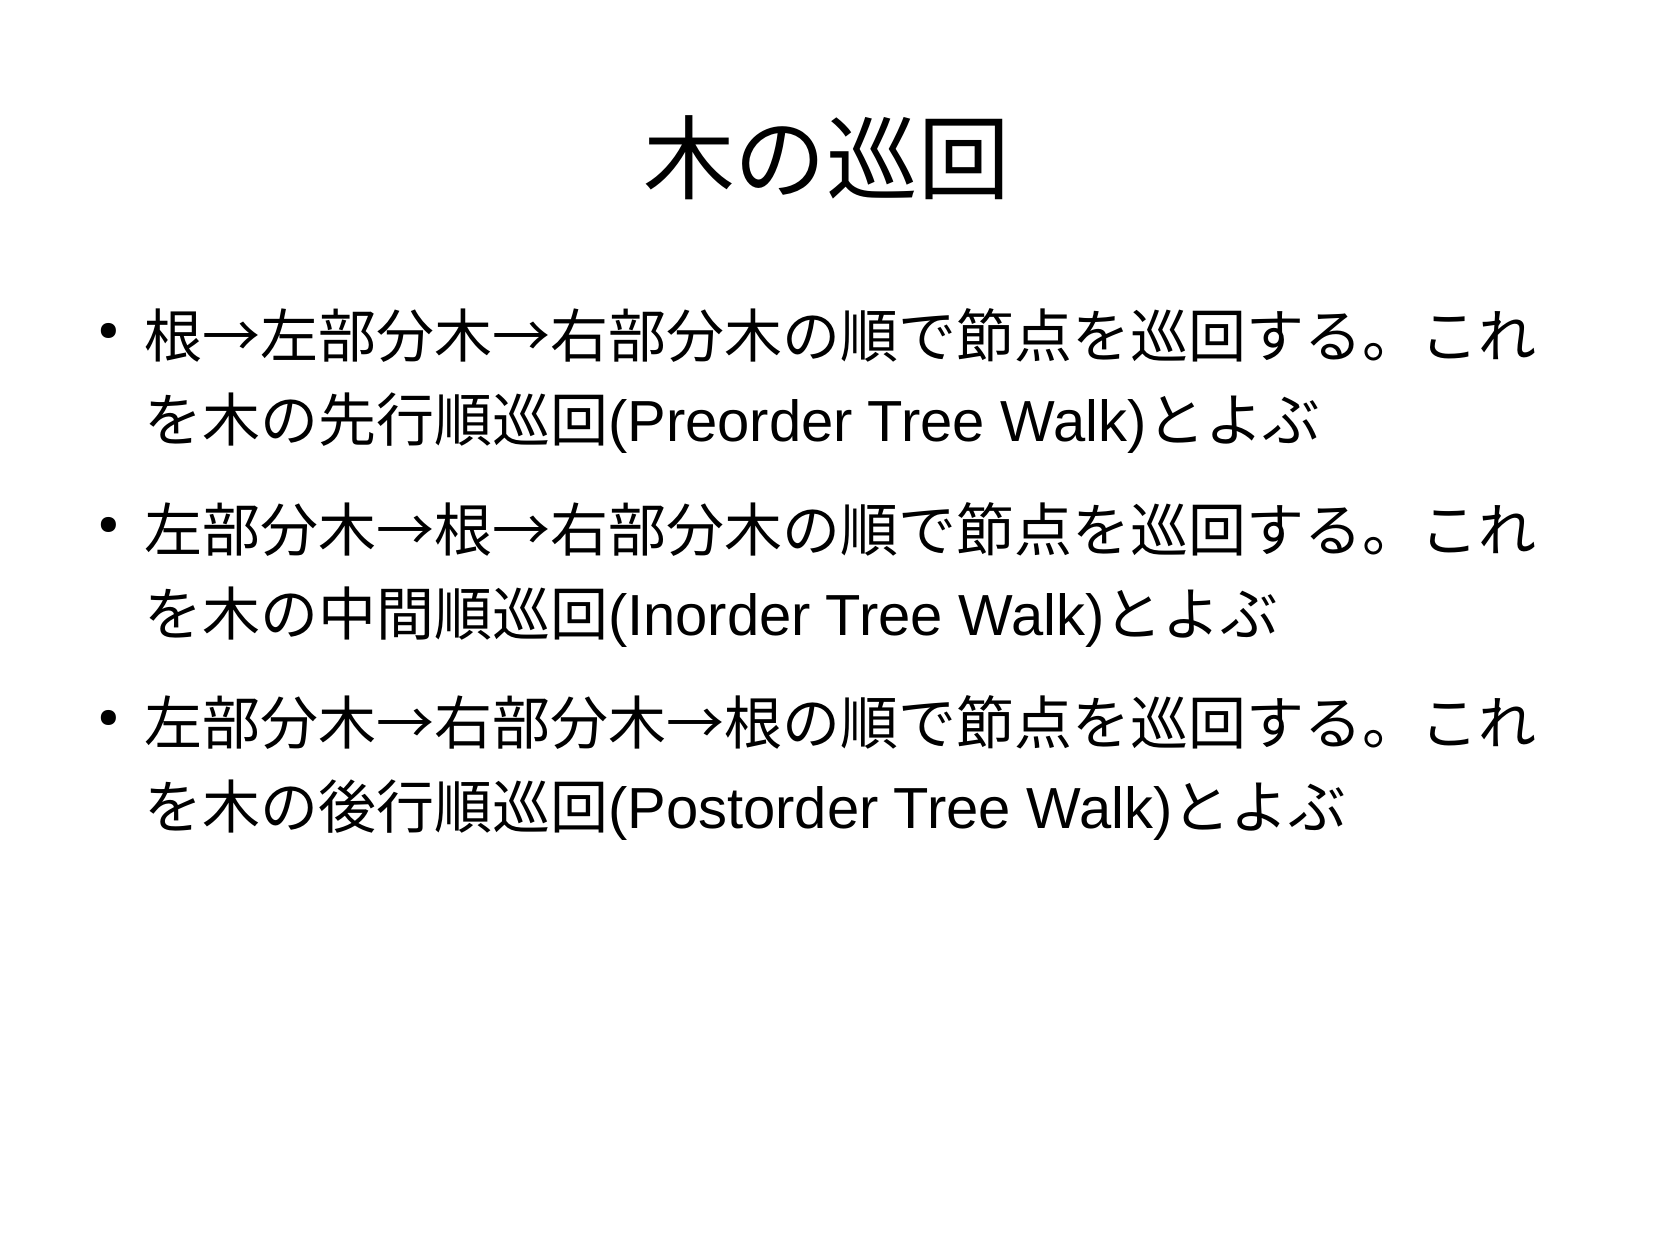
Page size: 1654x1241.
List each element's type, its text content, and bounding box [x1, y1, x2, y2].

title 木の巡回 [82, 49, 1571, 257]
list 根→左部分木→右部分木の順で節点を巡回する。これを木の先行順巡回(Preorder Tree Walk)とよぶ 左部分木→根→右部分木の順で節点を巡回する。これを木の中間順巡回(Inorder Tree Walk)とよぶ 左部分木→右部分木→根の順で節点を巡回する。これを木の後行順巡回(Postorder Tree Walk)とよぶ [82, 290, 1571, 1010]
